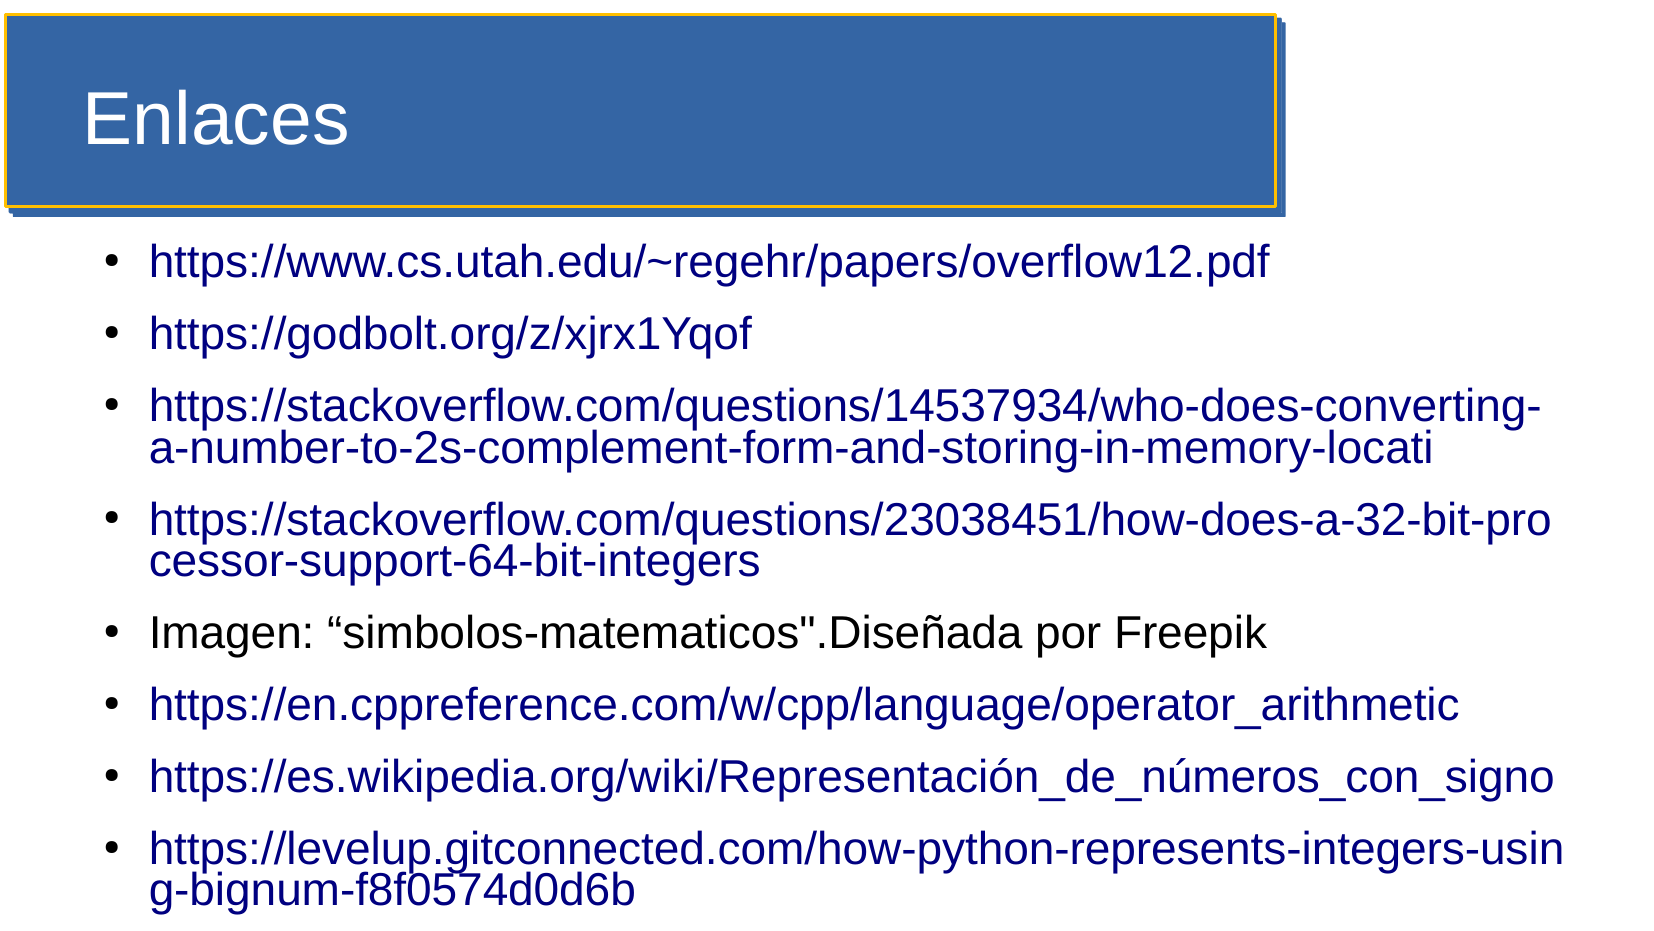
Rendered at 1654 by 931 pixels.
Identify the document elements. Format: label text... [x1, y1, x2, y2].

list https://www.cs.utah.edu/~regehr/papers/overflow12.pdf https://godbolt.org/z/xjrx1Yqof https://stackoverflow.com/questions/14537934/who-does-converting-a-number-to-2s-complement-form-and-storing-in-memory-locati https://stackoverflow.com/questions/23038451/how-does-a-32-bit-processor-support-64-bit-integers Imagen: “simbolos-matematicos".Diseñada por Freepik https://en.cppreference.com/w/cpp/language/operator_arithmetic https://es.wikipedia.org/wiki/Representación_de_números_con_signo https://levelup.gitconnected.com/how-python-represents-integers-using-bignum-f8f0574d0d6b [88, 236, 1565, 798]
title Enlaces [82, 44, 1235, 192]
